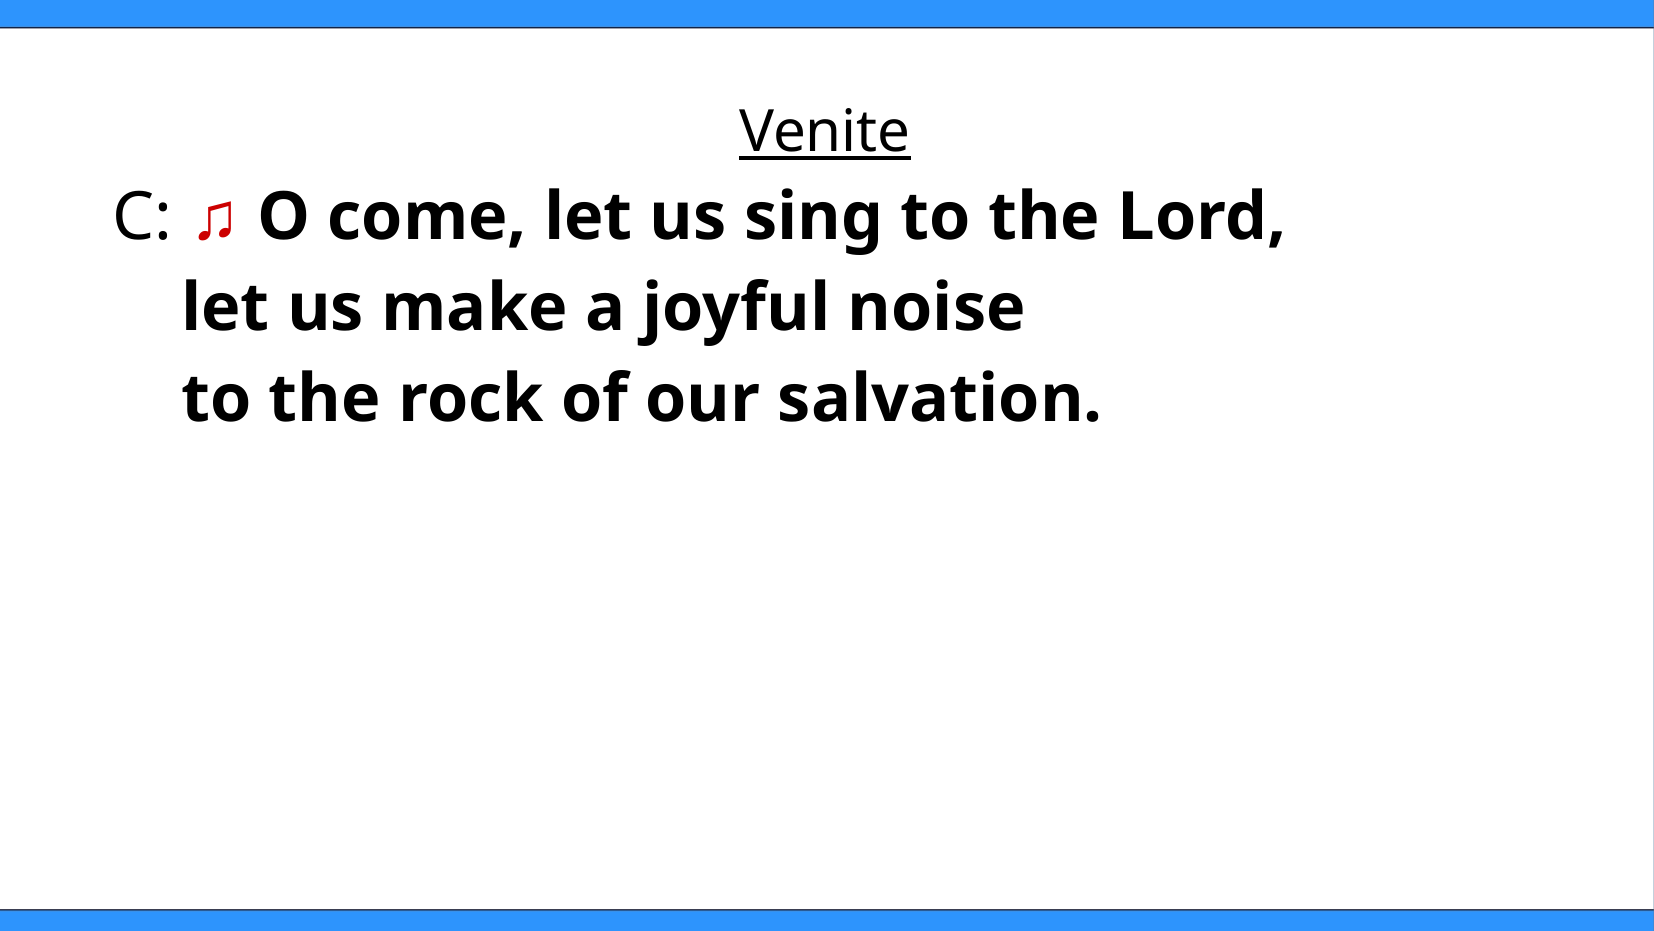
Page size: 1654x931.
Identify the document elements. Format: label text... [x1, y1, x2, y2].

picture [0, 0, 1654, 931]
text_box Venite C: ♫ O come, let us sing to the Lord, let us make a joyful noise to the rock of our salvation. [60, 42, 1591, 440]
